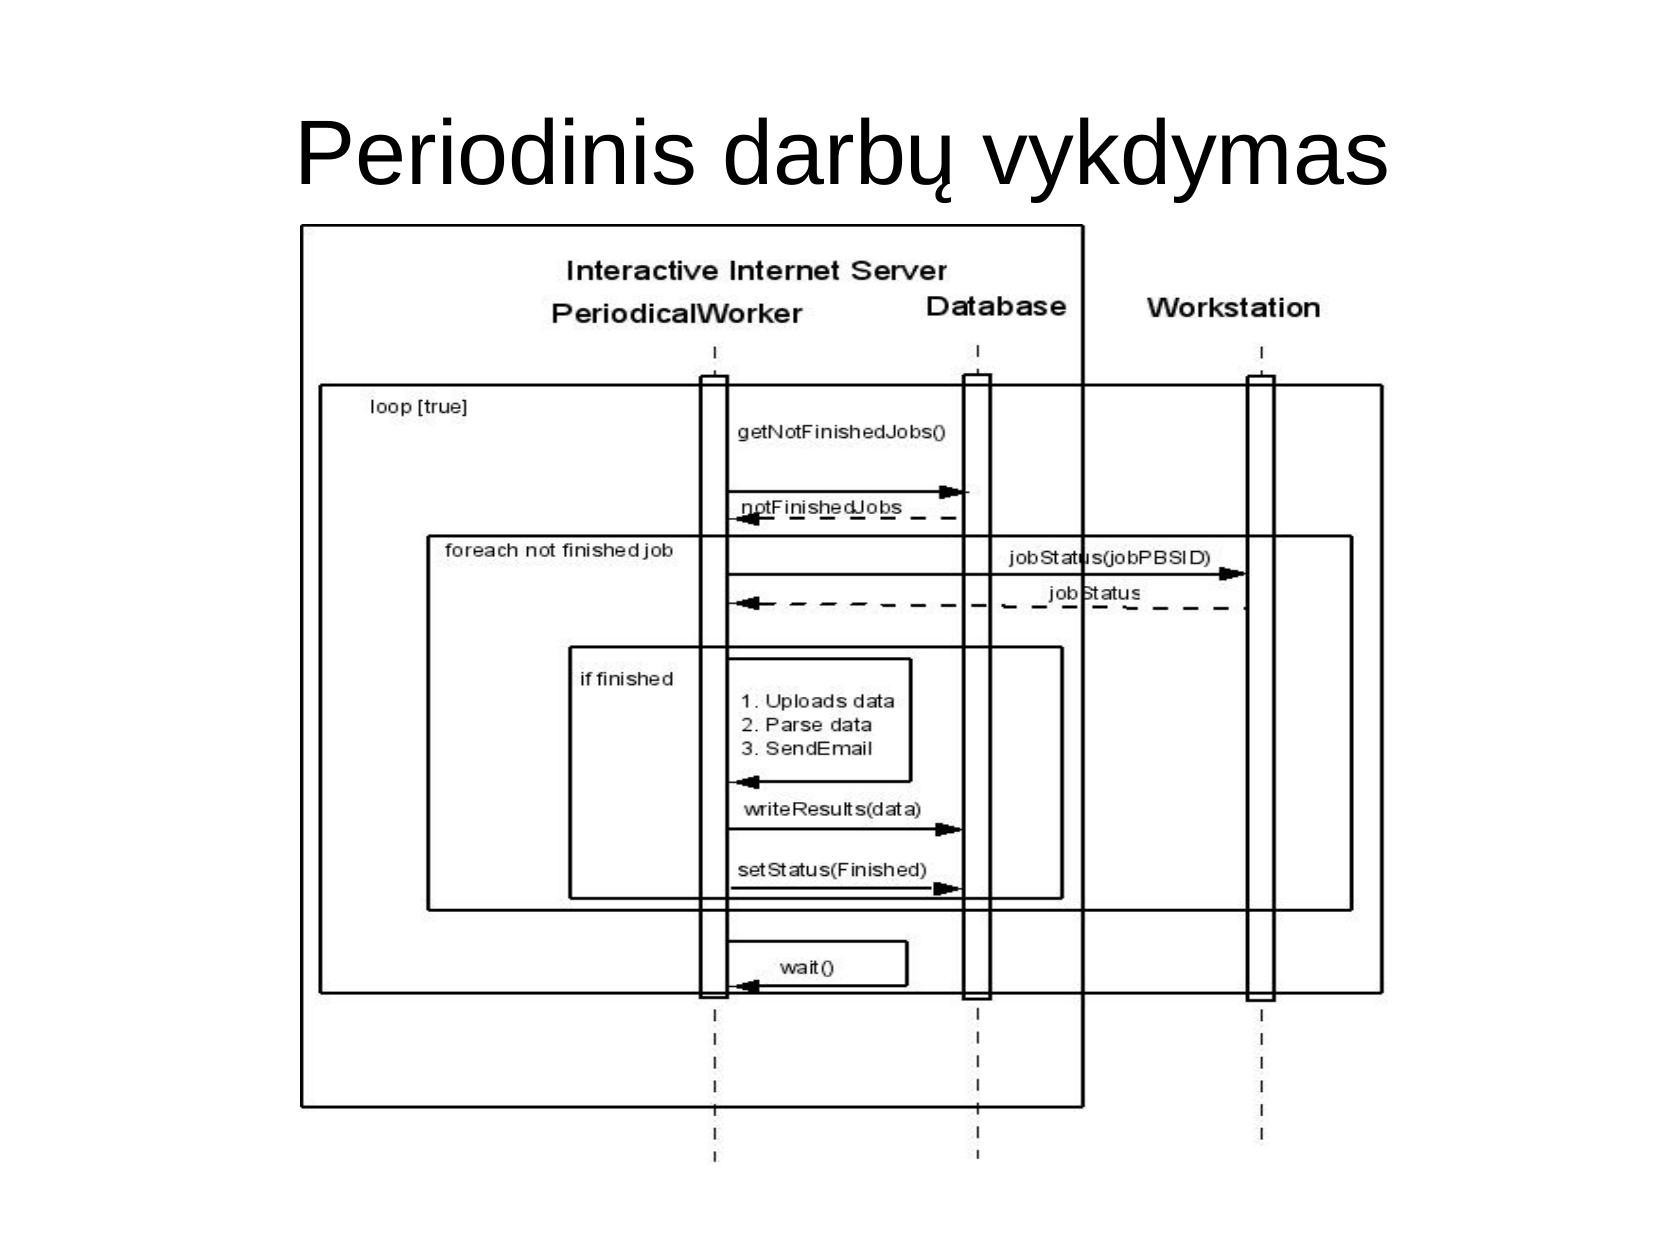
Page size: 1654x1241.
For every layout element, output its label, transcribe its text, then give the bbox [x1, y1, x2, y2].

title Periodinis darbų vykdymas [82, 56, 1571, 250]
picture [300, 224, 1388, 1165]
